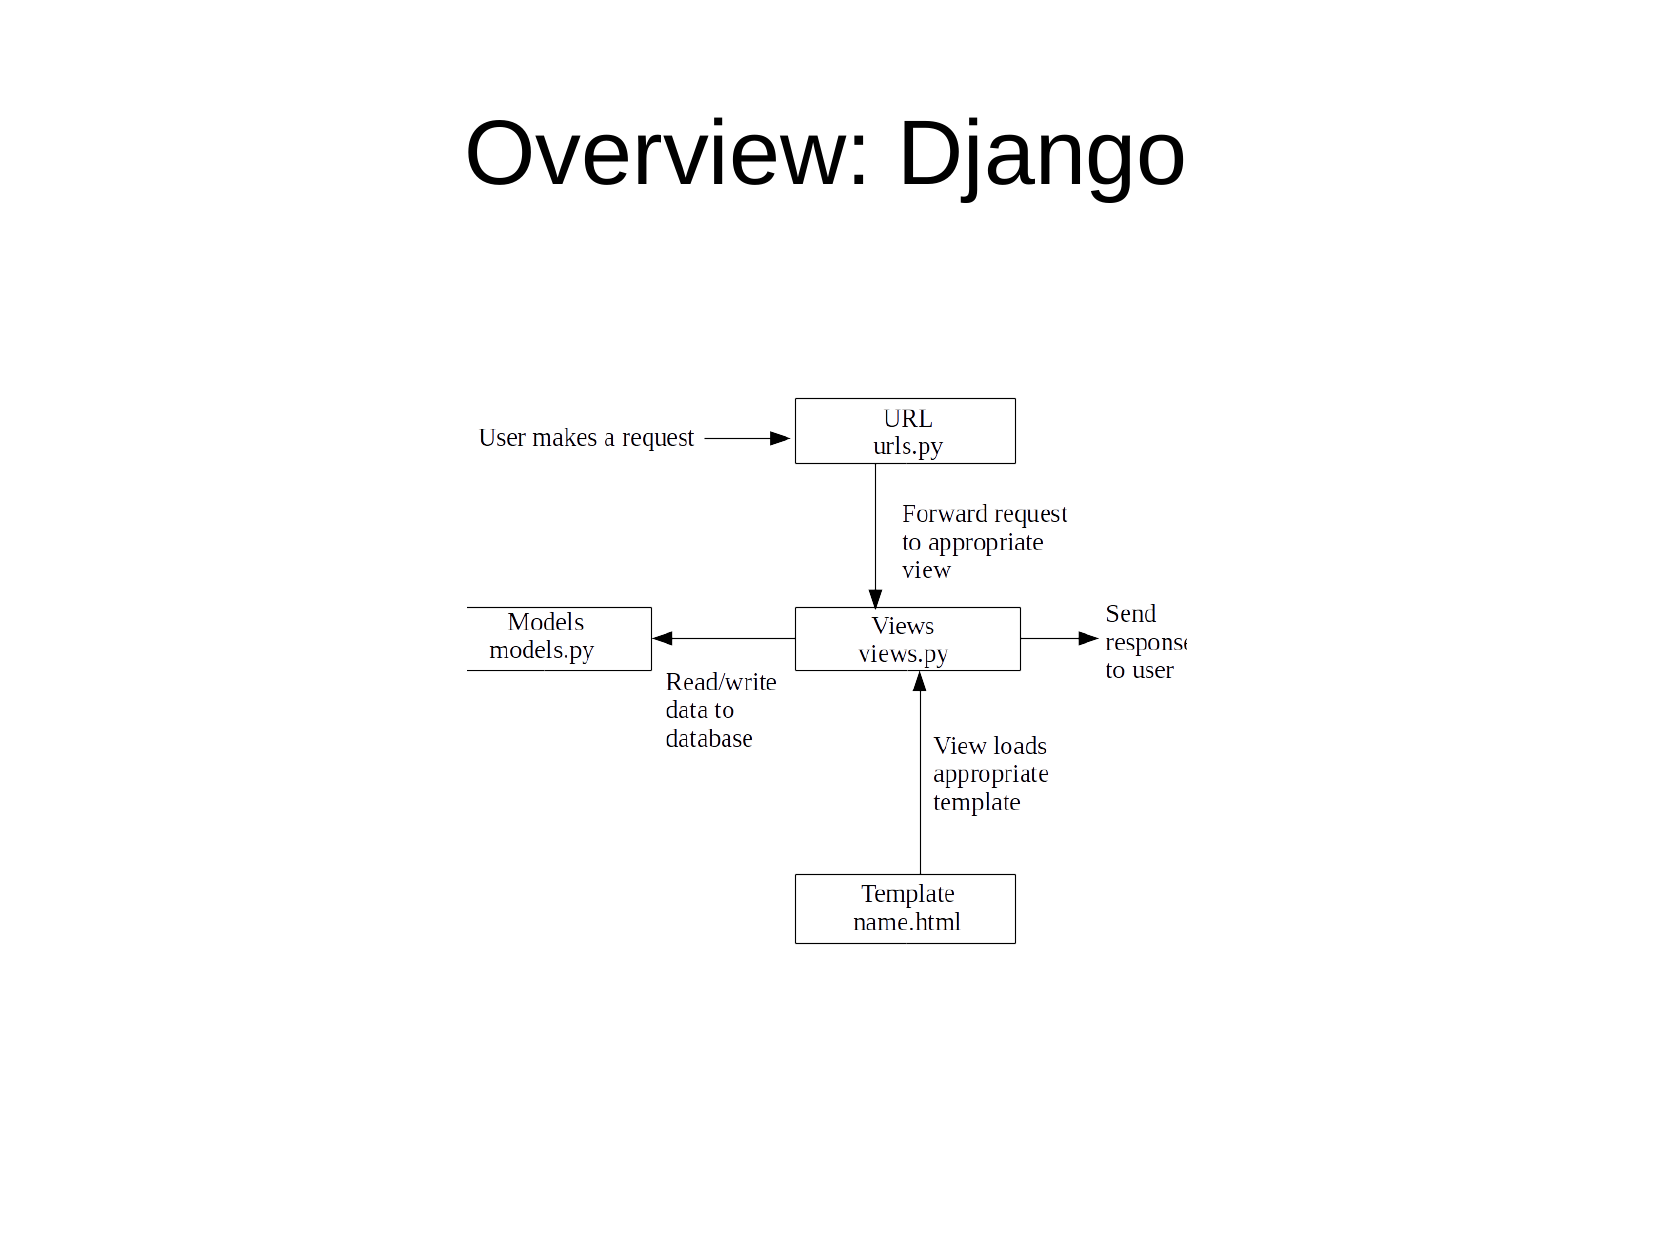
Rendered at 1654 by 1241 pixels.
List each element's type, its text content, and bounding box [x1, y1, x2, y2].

picture [467, 290, 1187, 1010]
title Overview: Django [82, 49, 1571, 257]
